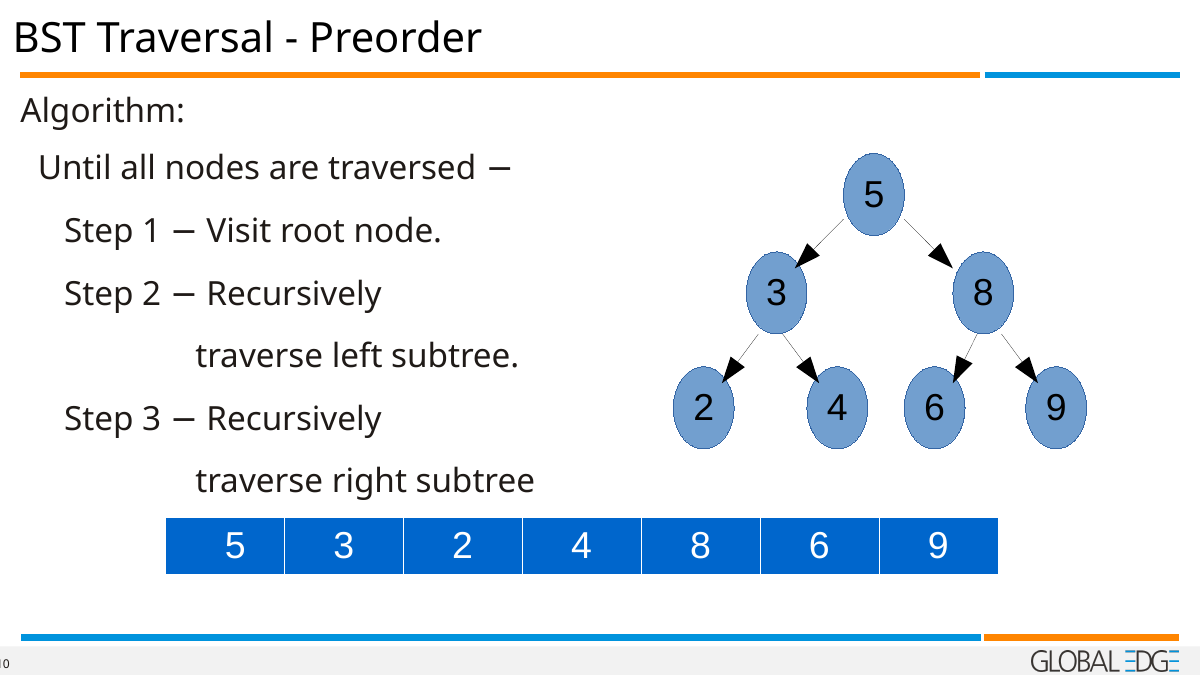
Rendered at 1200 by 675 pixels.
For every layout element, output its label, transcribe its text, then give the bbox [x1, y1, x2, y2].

text_box 3 [746, 251, 807, 334]
text_box 8 [952, 251, 1014, 334]
table_header 6 [761, 518, 879, 574]
table_header 9 [880, 518, 998, 574]
table_header 2 [404, 518, 522, 574]
title BST Traversal - Preorder [12, 9, 1088, 63]
table_header 4 [523, 518, 641, 574]
table_header 3 [285, 518, 403, 574]
picture [1031, 650, 1179, 672]
text_box 6 [904, 366, 966, 449]
list Algorithm: Until all nodes are traversed − Step 1 − Visit root node. Step 2 − Recursively traverse left subtree. Step 3 − Recursively traverse right subtree [20, 87, 1179, 628]
table_header 5 [166, 518, 284, 574]
table_header 8 [642, 518, 760, 574]
text_box 9 [1025, 366, 1087, 449]
text_box 2 [673, 366, 735, 449]
text_box 4 [806, 366, 868, 449]
text_box 5 [843, 153, 905, 236]
